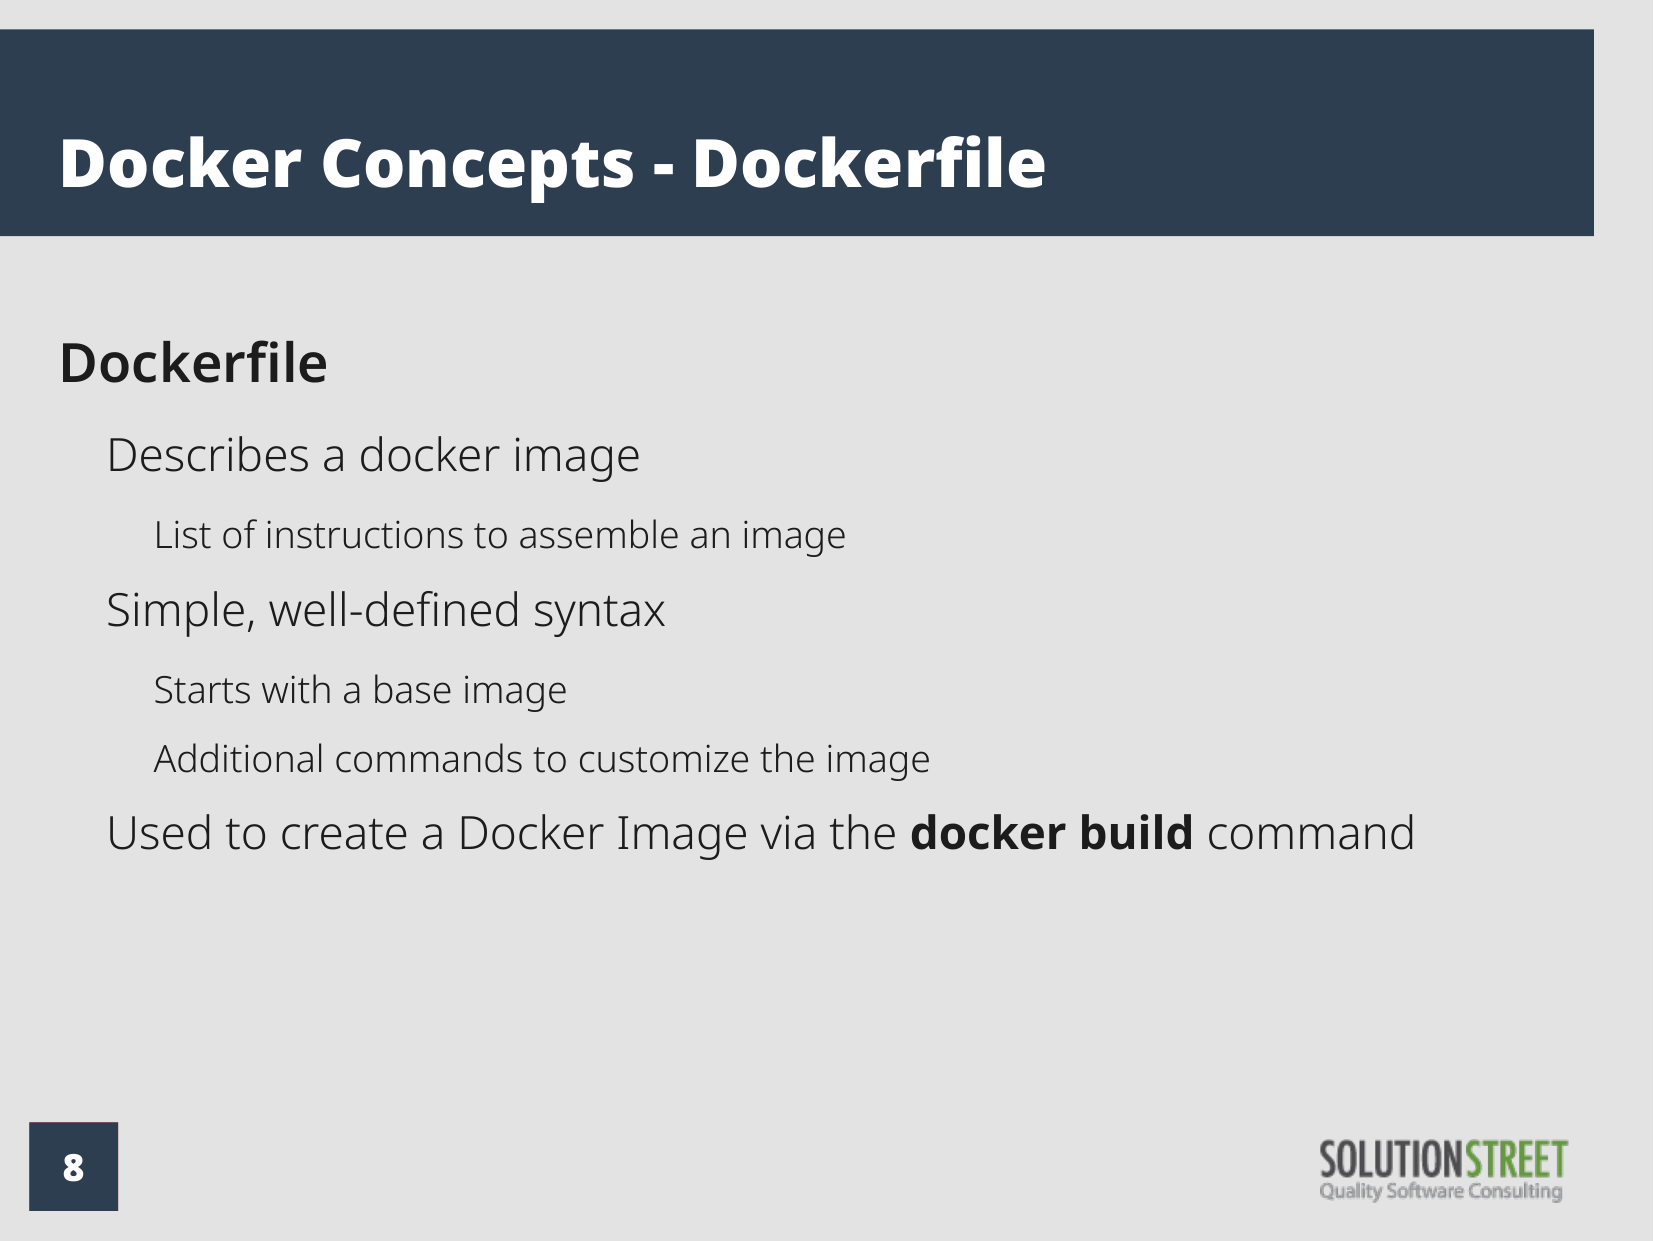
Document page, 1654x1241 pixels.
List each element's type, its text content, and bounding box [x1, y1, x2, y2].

title Docker Concepts - Dockerfile [58, 59, 1594, 207]
list Dockerfile Describes a docker image List of instructions to assemble an image Simple, well-defined syntax Starts with a base image Additional commands to customize the image Used to create a Docker Image via the docker build command [58, 324, 1565, 1093]
picture [1310, 1083, 1570, 1241]
